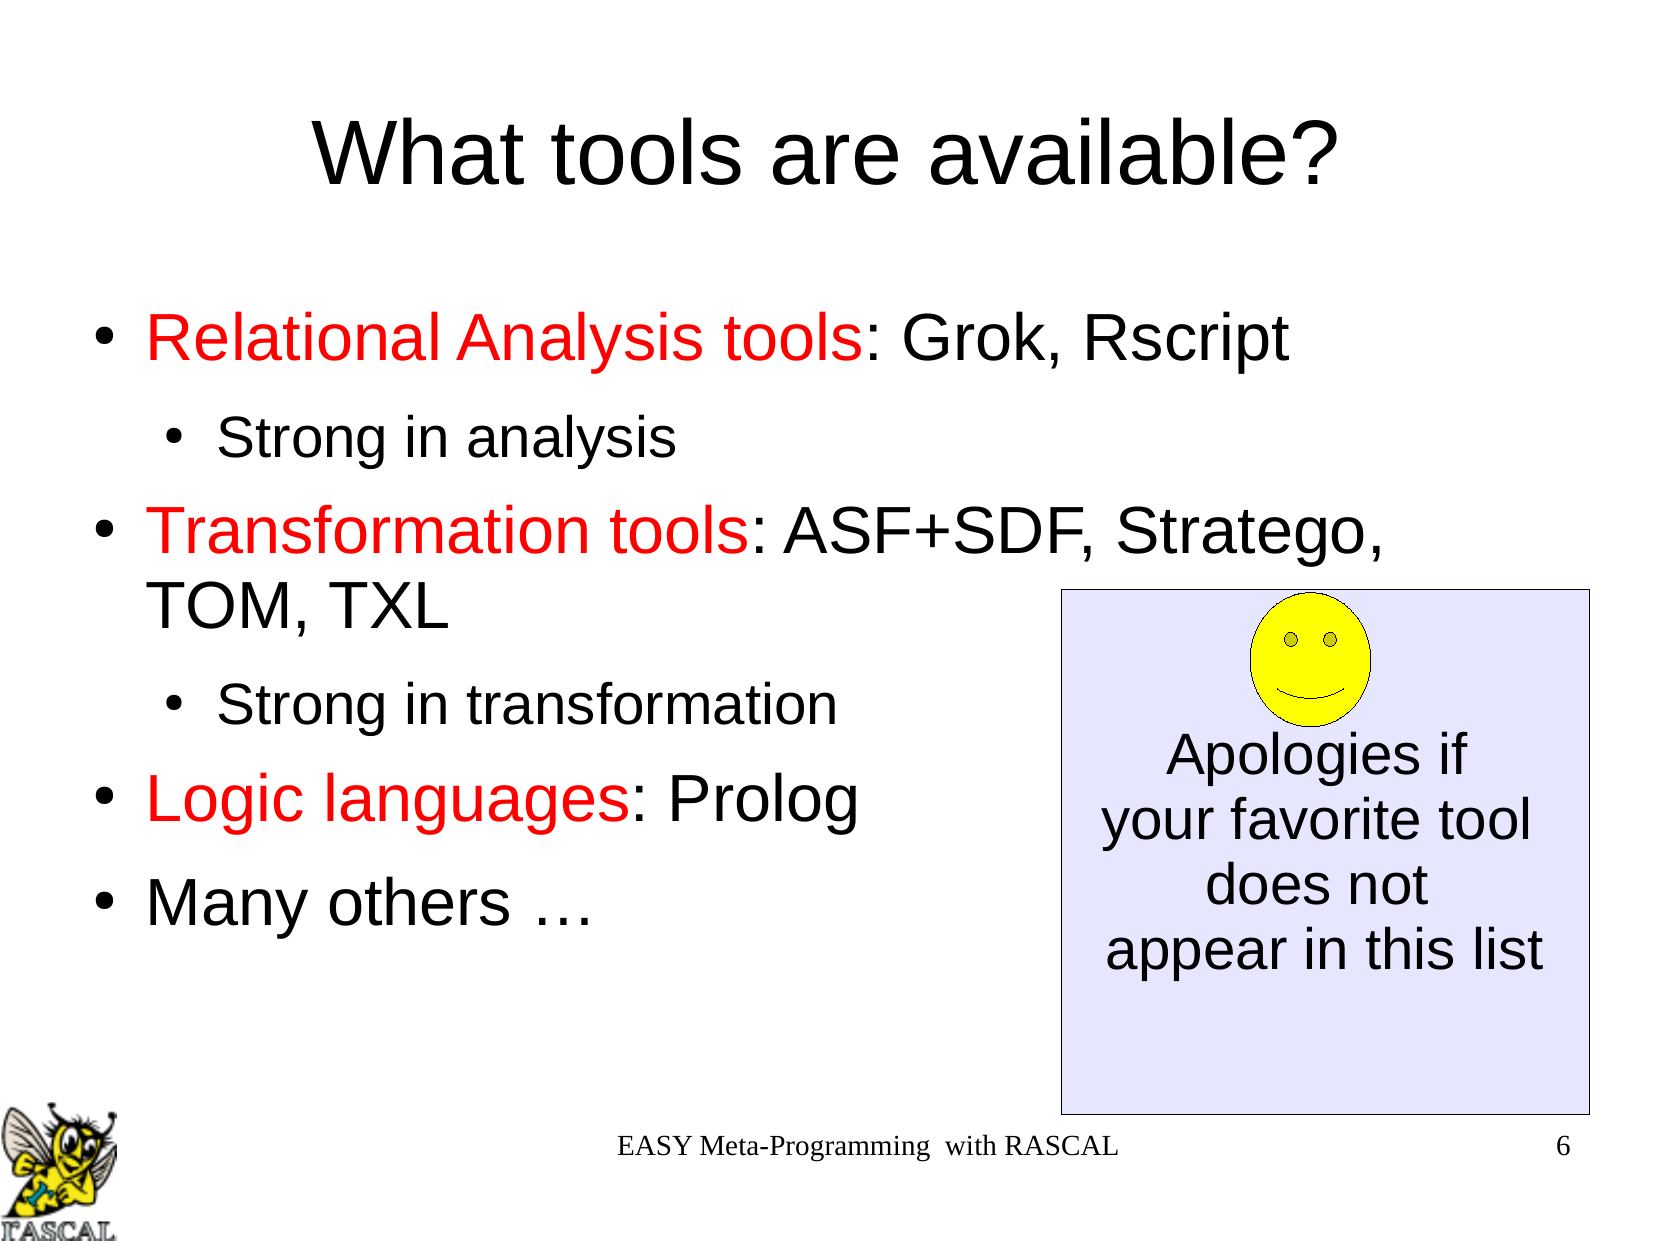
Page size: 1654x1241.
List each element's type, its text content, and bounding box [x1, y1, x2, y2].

list Relational Analysis tools: Grok, Rscript Strong in analysis Transformation tools: ASF+SDF, Stratego, TOM, TXL Strong in transformation Logic languages: Prolog Many others … [75, 300, 1564, 1119]
text_box Apologies if your favorite tool does not appear in this list [1061, 589, 1590, 1115]
text_box [1250, 592, 1371, 727]
title What tools are available? [82, 49, 1571, 257]
picture [0, 1102, 117, 1241]
